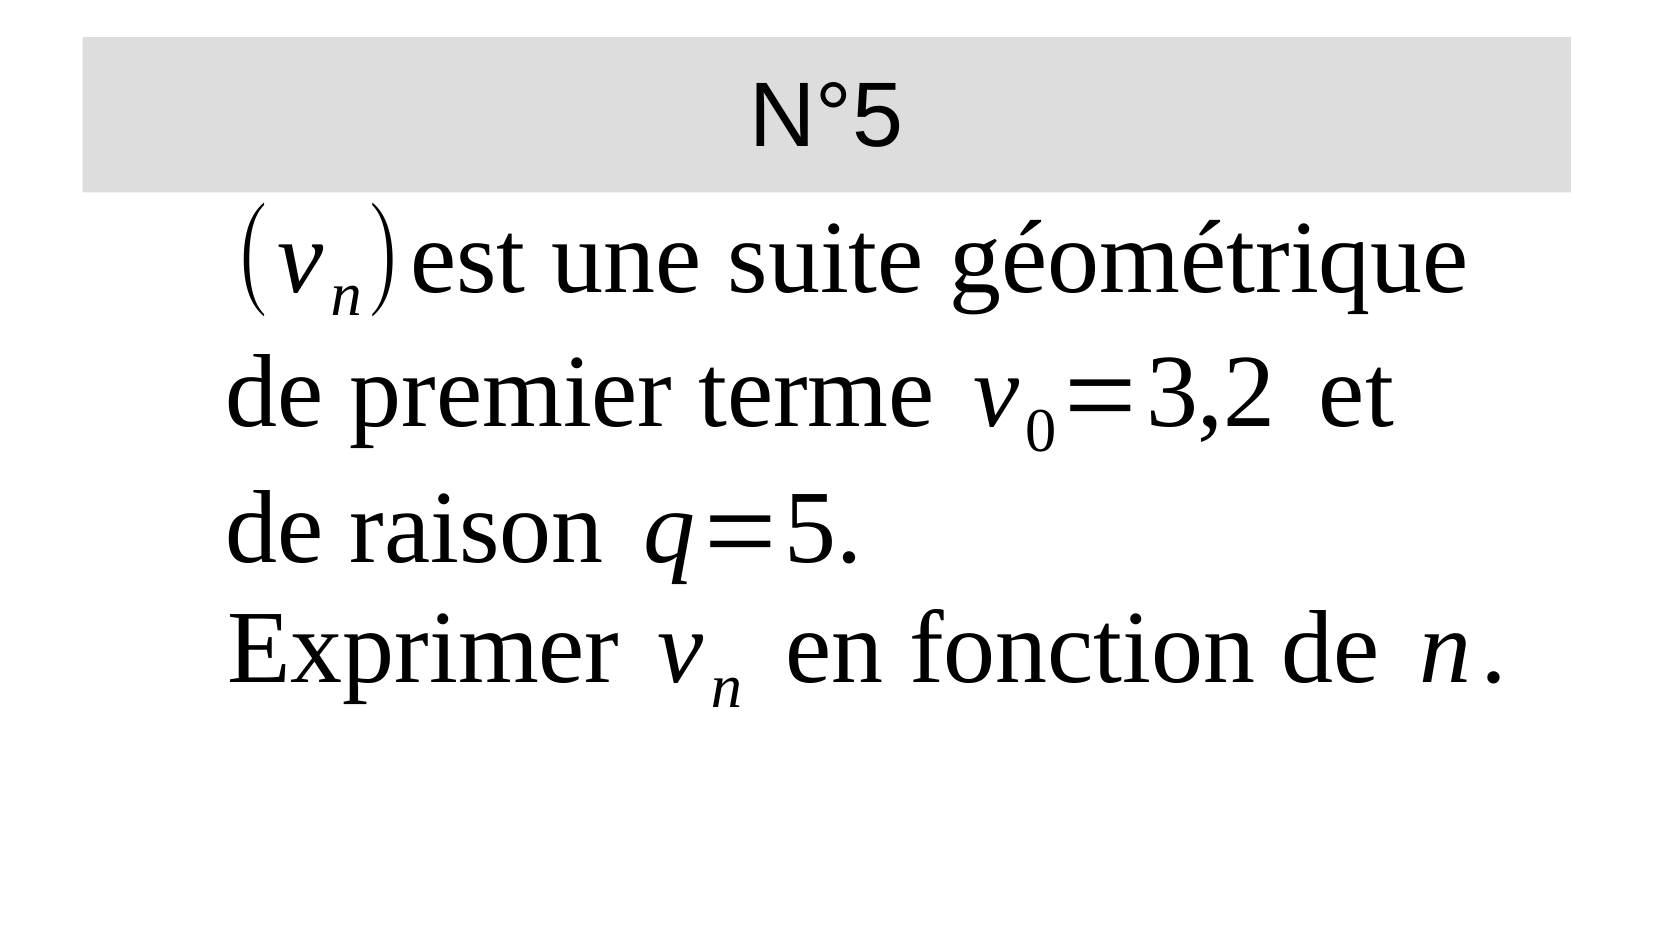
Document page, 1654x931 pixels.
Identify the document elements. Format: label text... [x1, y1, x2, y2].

chart [218, 196, 1517, 721]
title N°5 [82, 37, 1571, 193]
